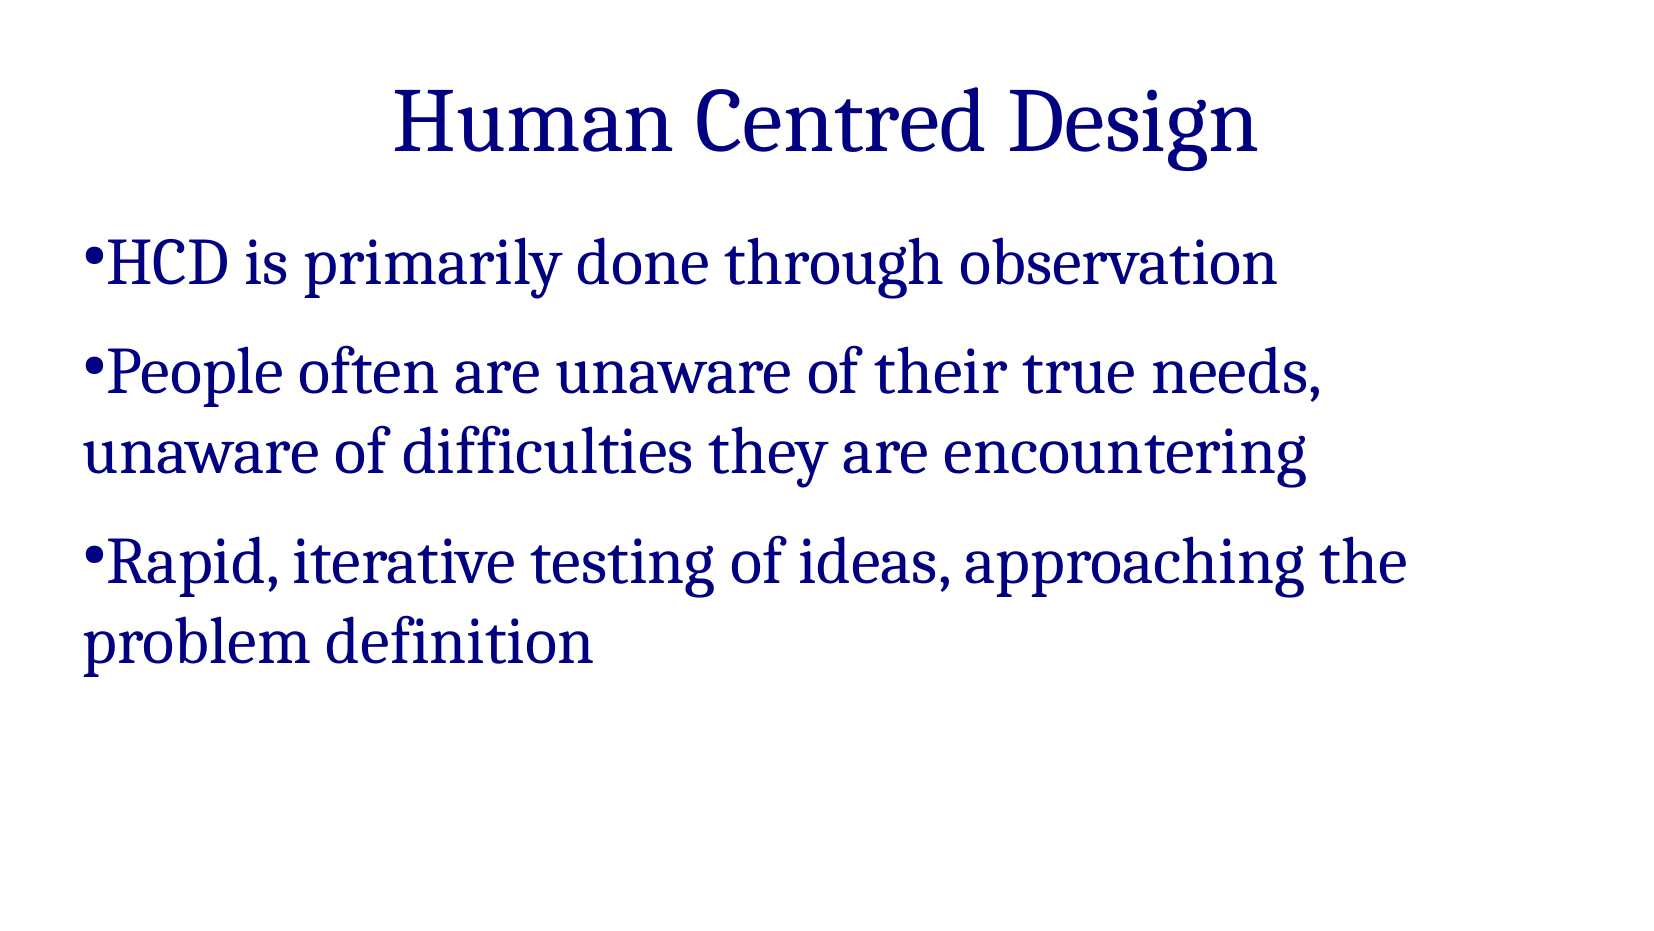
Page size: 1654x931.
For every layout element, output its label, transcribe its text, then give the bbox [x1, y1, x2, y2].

title Human Centred Design [82, 37, 1571, 193]
list HCD is primarily done through observation People often are unaware of their true needs, unaware of difficulties they are encountering Rapid, iterative testing of ideas, approaching the problem definition [82, 217, 1571, 758]
